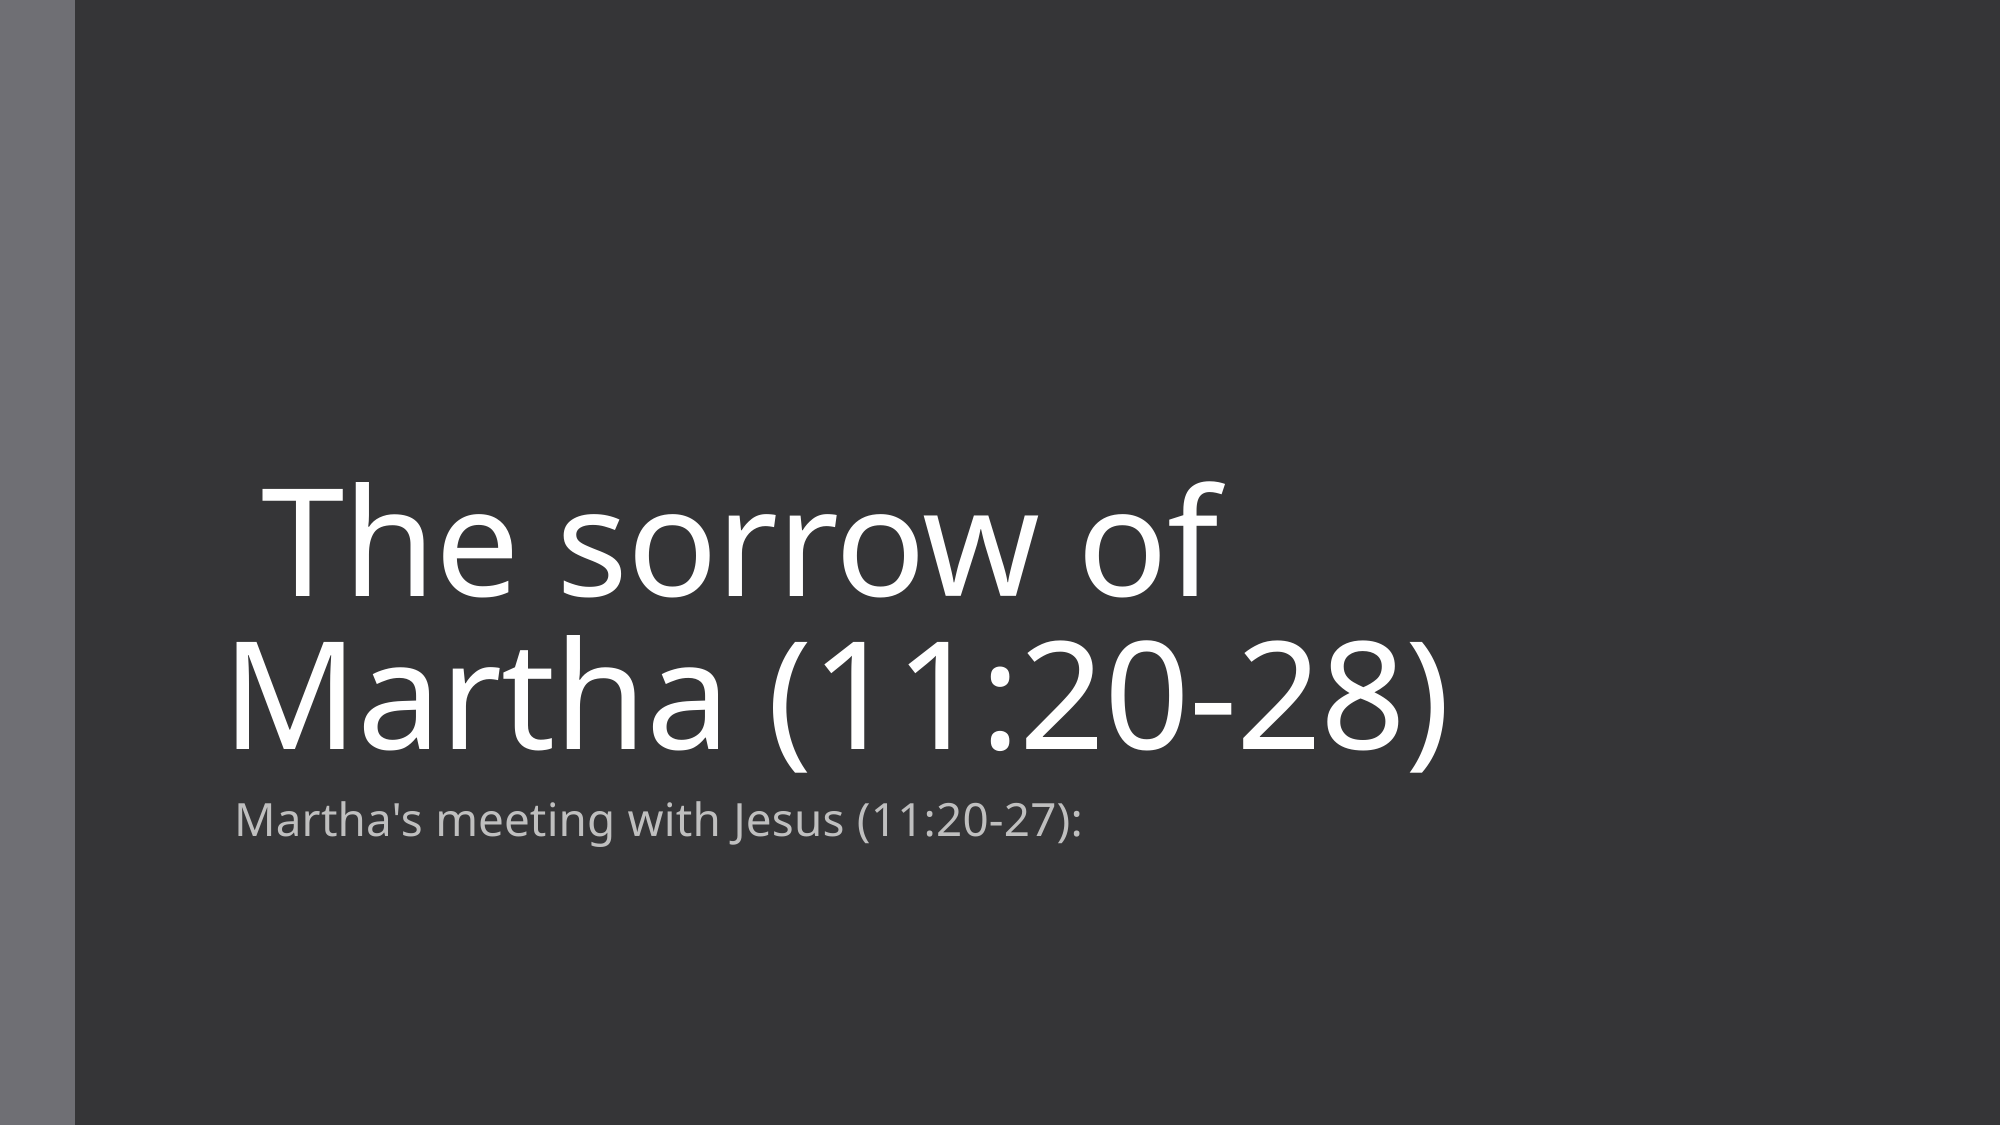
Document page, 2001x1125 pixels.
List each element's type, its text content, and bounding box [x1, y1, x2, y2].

subtitle Martha's meeting with Jesus (11:20-27): [206, 787, 1752, 1066]
title The sorrow of Martha (11:20-28) [206, 124, 1752, 787]
